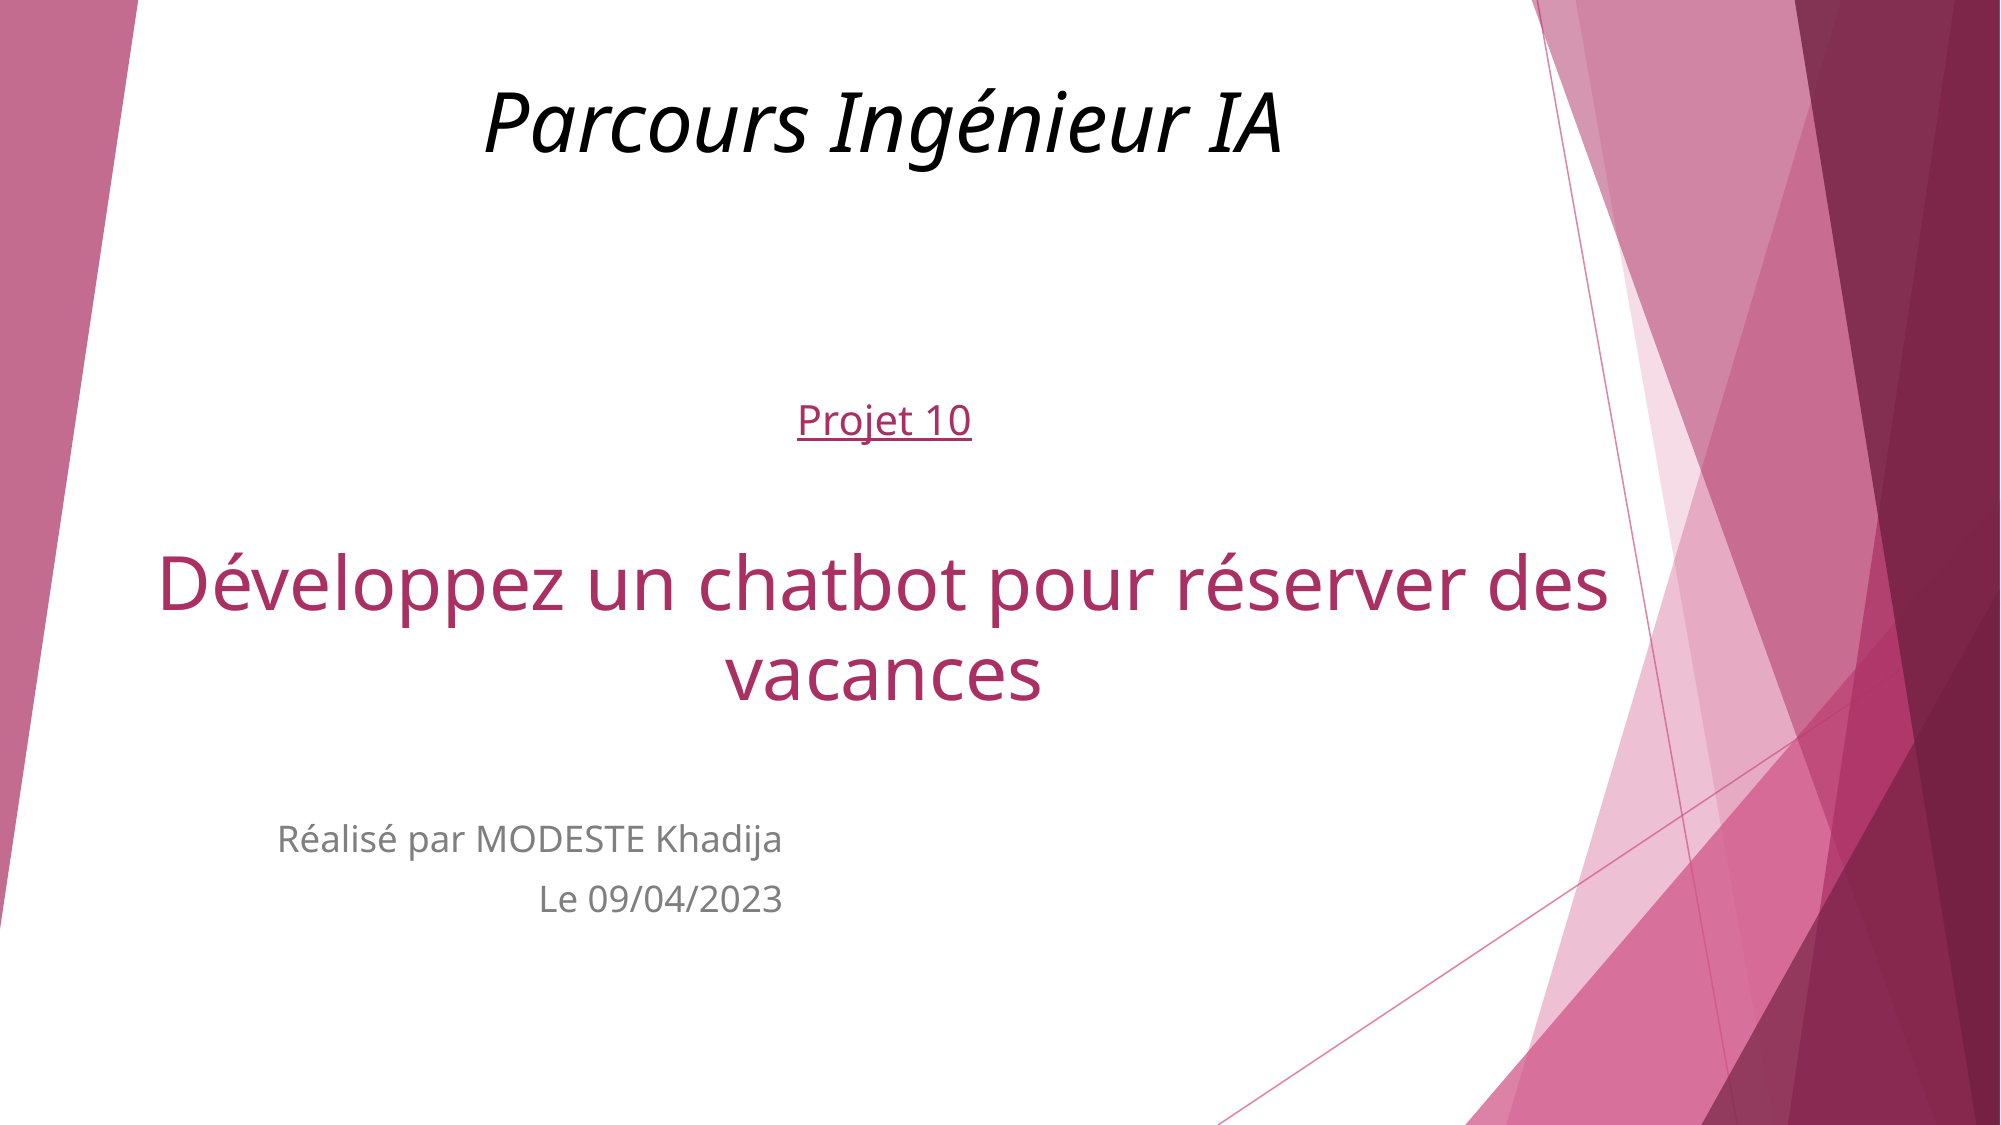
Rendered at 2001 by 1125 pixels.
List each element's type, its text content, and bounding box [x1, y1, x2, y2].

title Développez un chatbot pour réserver des vacances [122, 527, 1647, 728]
text_box Parcours Ingénieur IA [122, 61, 1647, 178]
text_box Projet 10 [122, 385, 1647, 502]
subtitle Réalisé par MODESTE Khadija Le 09/04/2023 [261, 749, 1536, 930]
